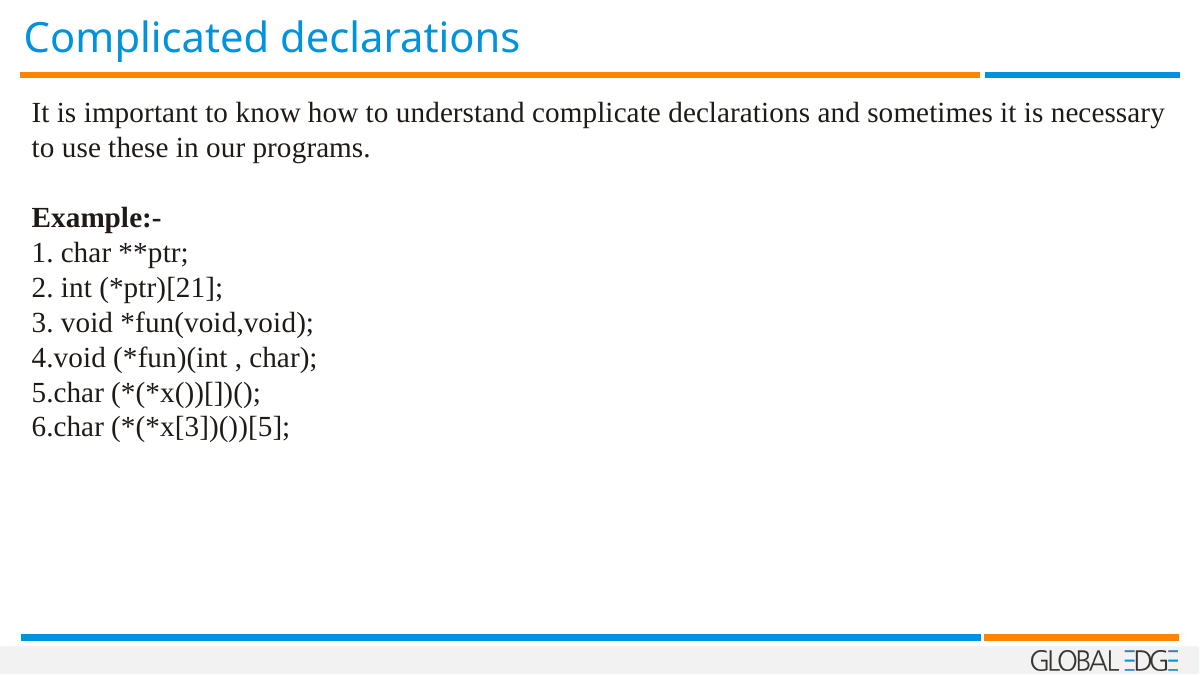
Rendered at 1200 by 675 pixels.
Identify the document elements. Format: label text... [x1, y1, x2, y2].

text_box Complicated declarations [12, 9, 1087, 62]
picture [1031, 650, 1178, 671]
text_box It is important to know how to understand complicate declarations and sometimes it is necessary to use these in our programs. Example:- 1. char **ptr; 2. int (*ptr)[21]; 3. void *fun(void,void); 4.void (*fun)(int , char); 5.char (*(*x())[])(); 6.char (*(*x[3])())[5]; [20, 87, 1178, 627]
